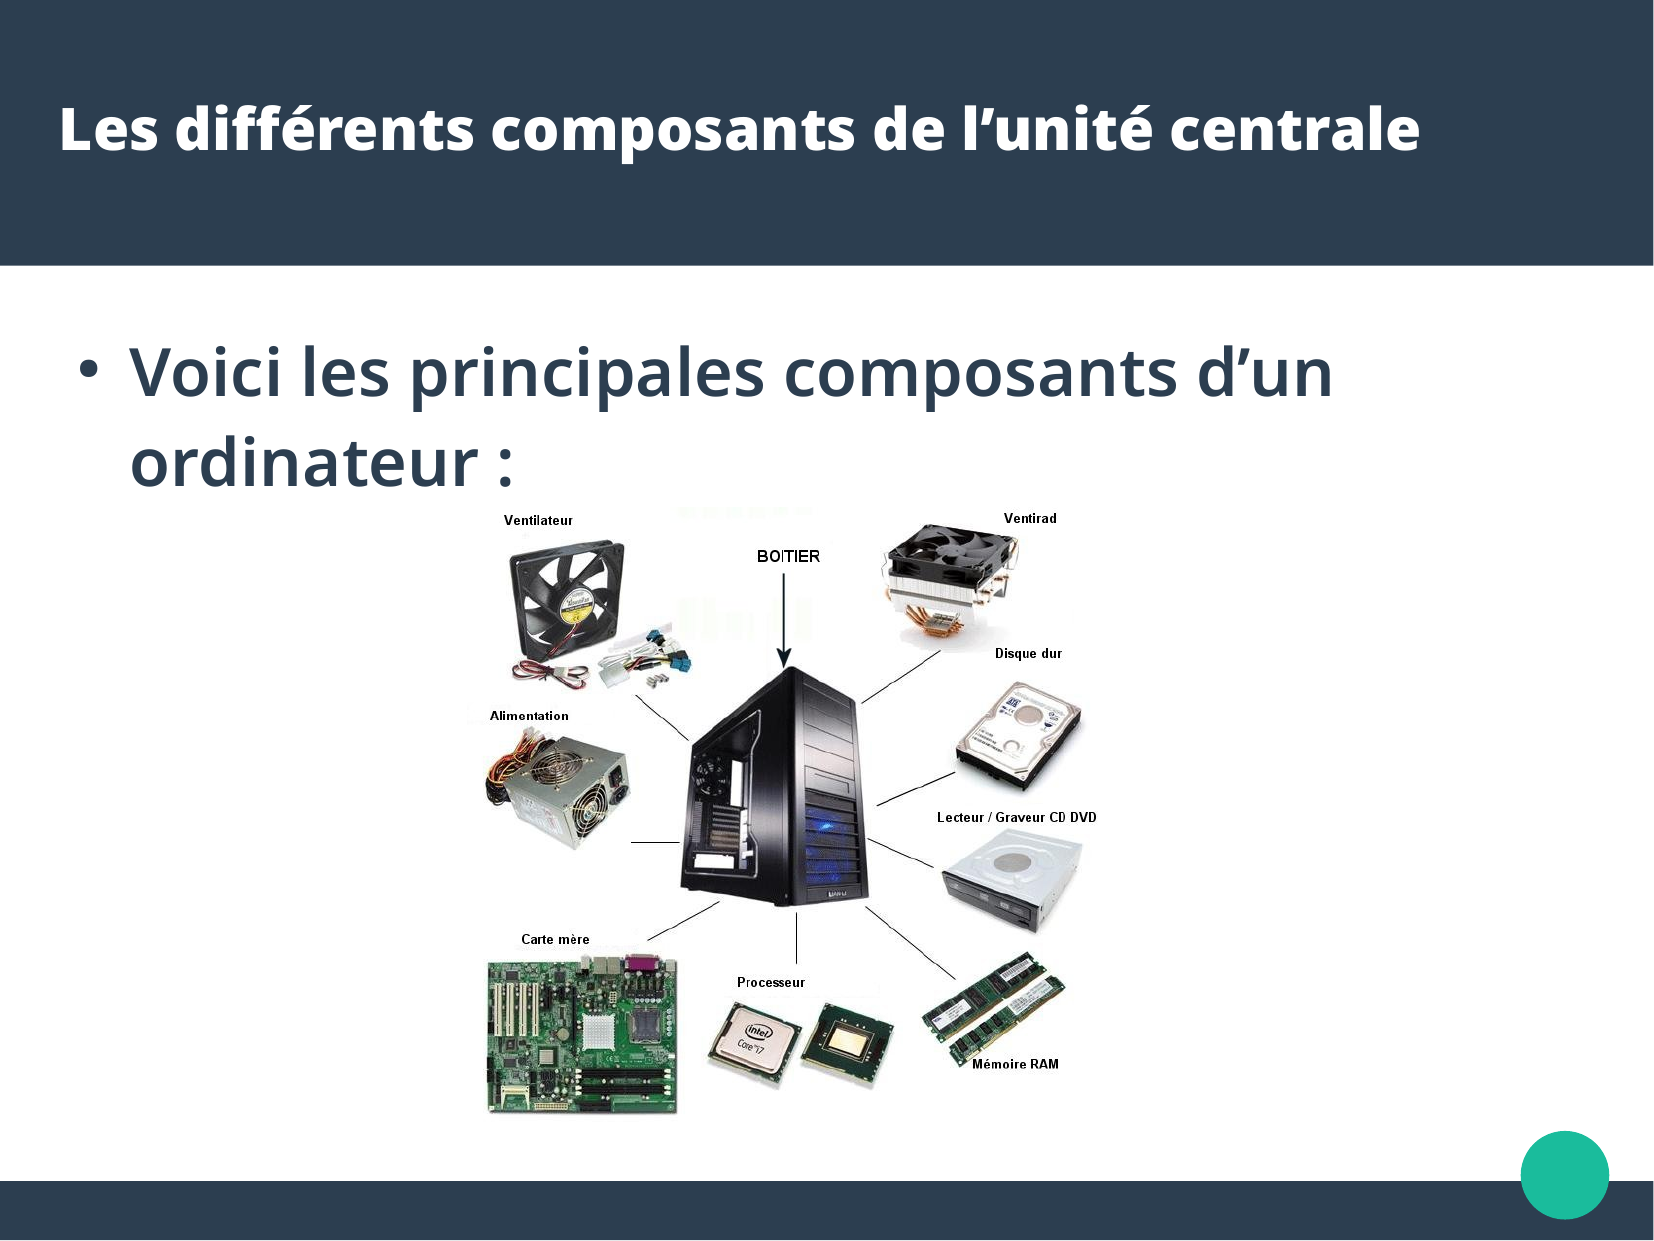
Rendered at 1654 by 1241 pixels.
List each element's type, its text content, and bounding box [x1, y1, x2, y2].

title Les différents composants de l’unité centrale [59, 49, 1595, 207]
list Voici les principales composants d’un ordinateur : [59, 324, 1595, 1152]
picture [467, 507, 1099, 1140]
